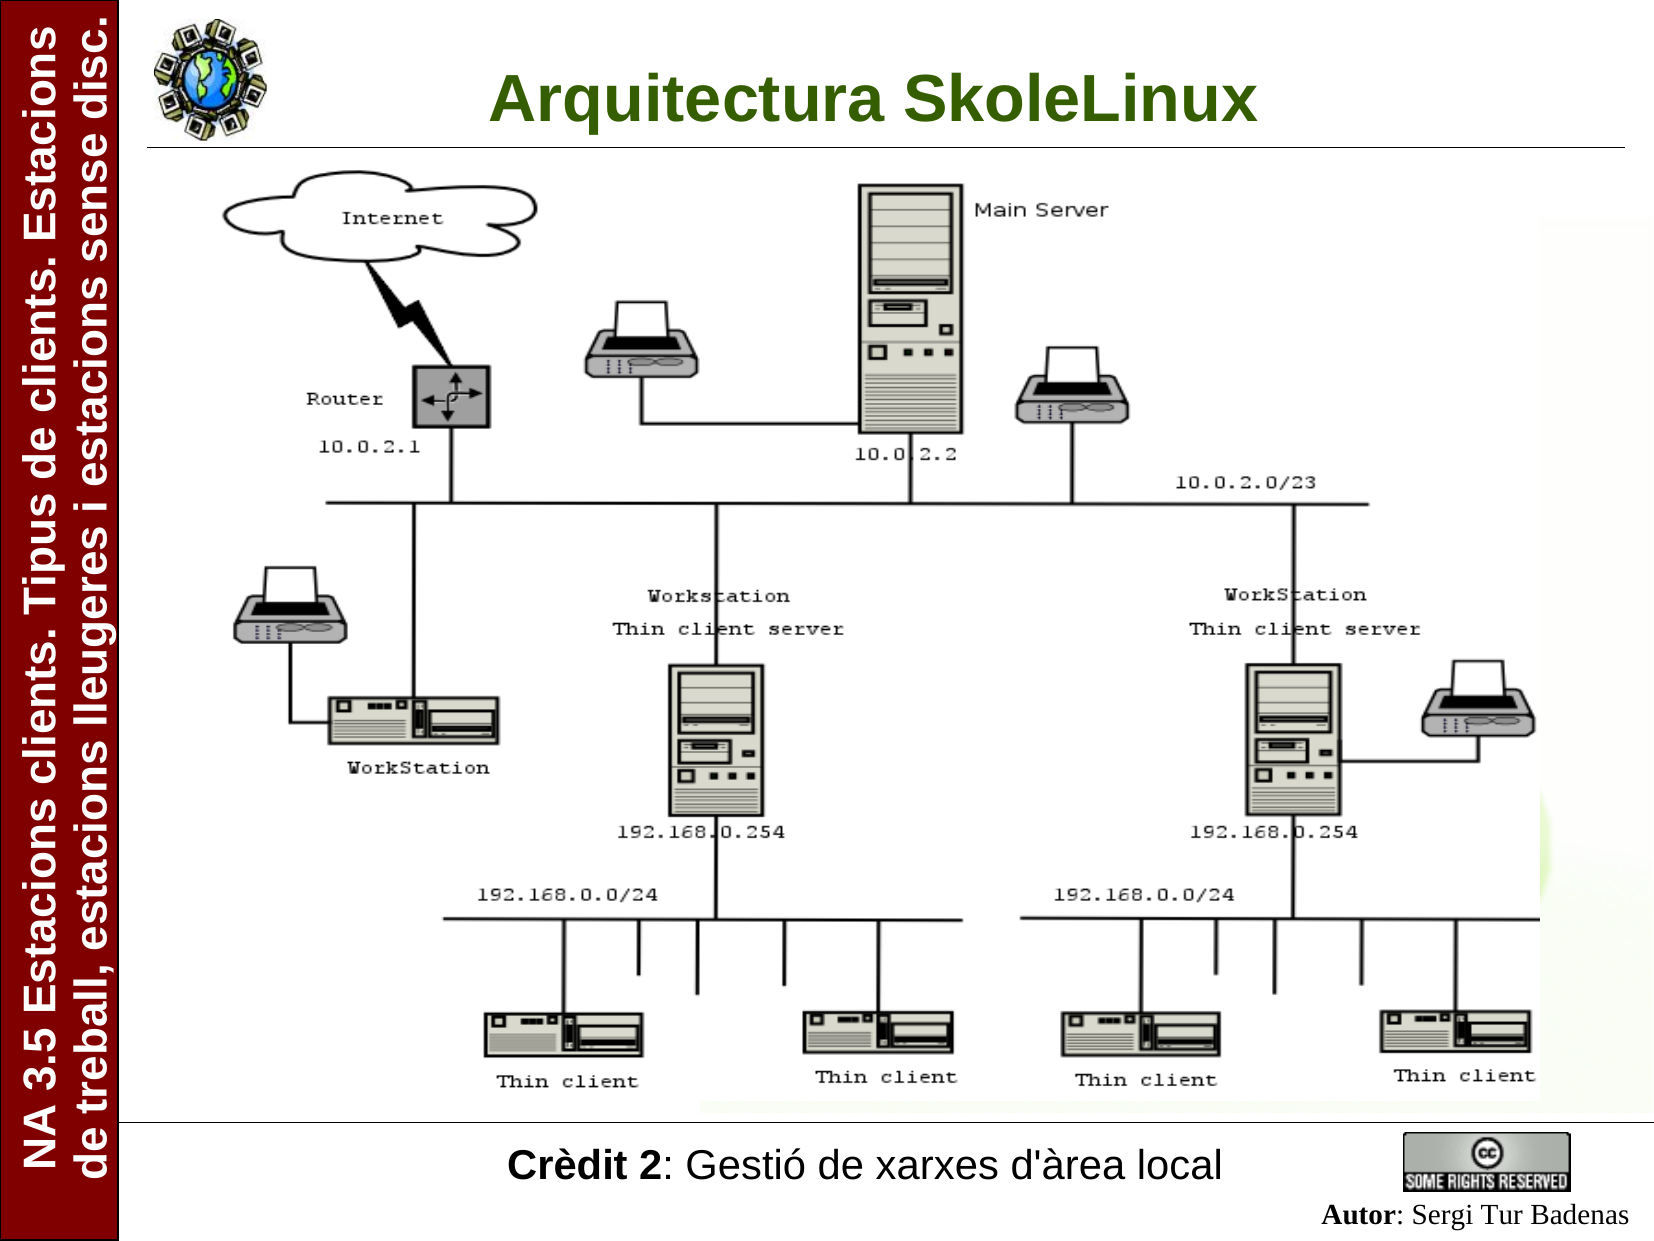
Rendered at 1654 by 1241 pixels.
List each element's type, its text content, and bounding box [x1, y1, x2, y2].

picture [154, 19, 268, 49]
picture [219, 169, 1654, 1113]
picture [1403, 1132, 1571, 1192]
title Arquitectura SkoleLinux [129, 49, 1619, 148]
